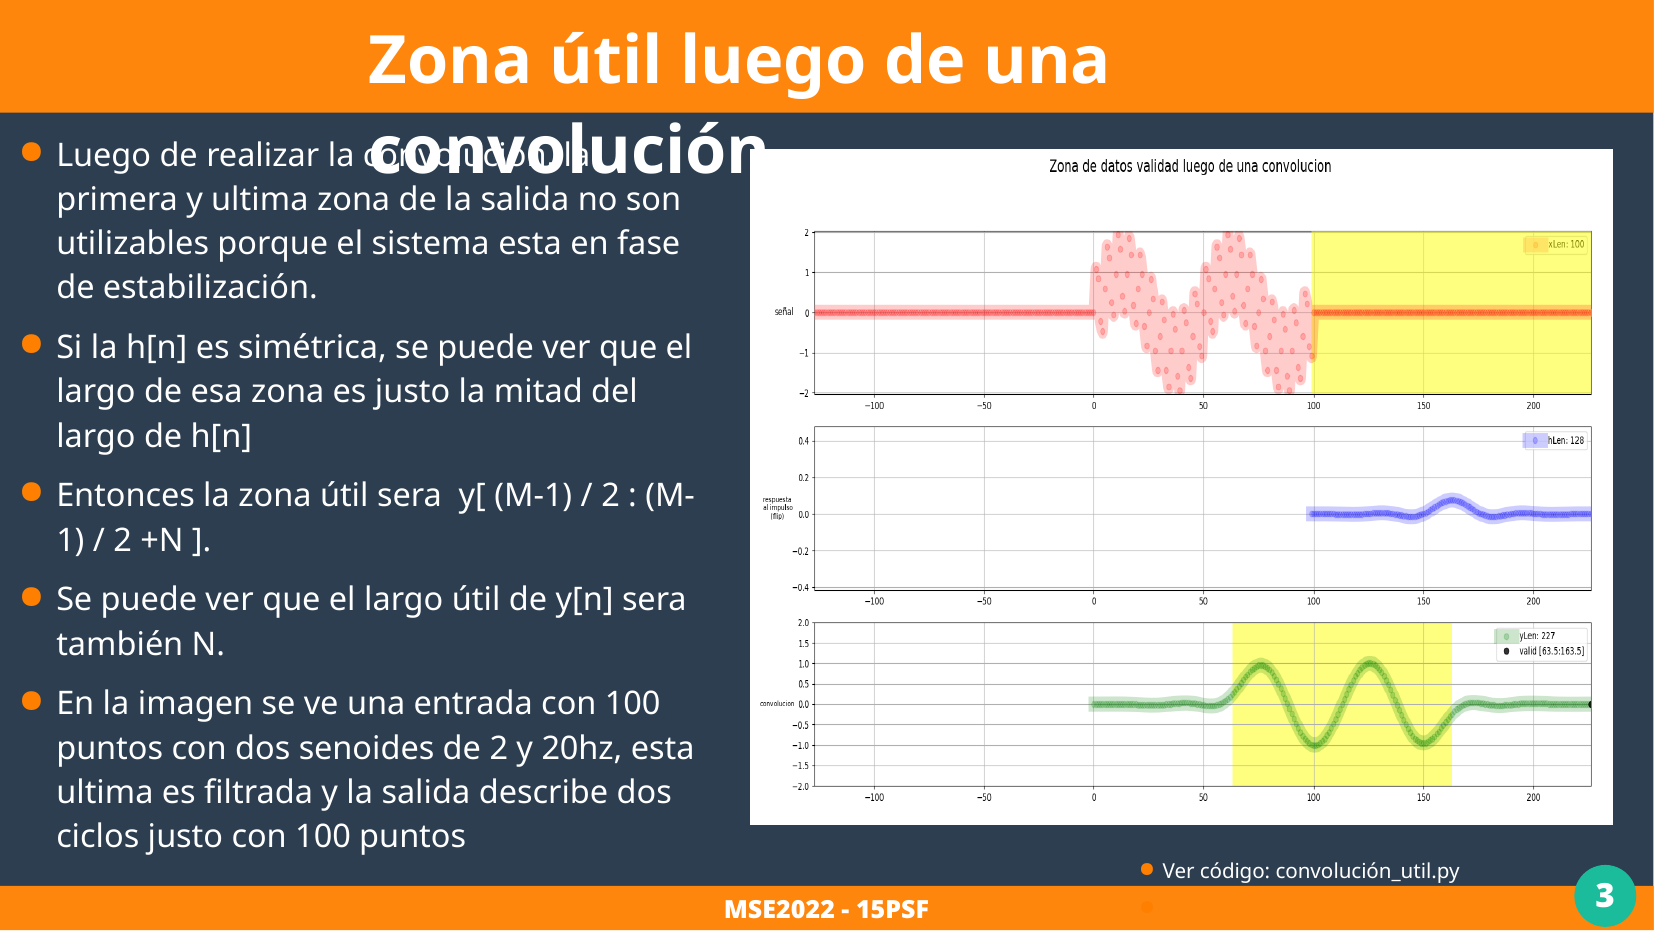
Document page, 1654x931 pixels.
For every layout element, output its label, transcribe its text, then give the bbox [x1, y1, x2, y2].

title Zona útil luego de una convolución [368, 11, 1457, 120]
list Luego de realizar la convolución, la primera y ultima zona de la salida no son utilizables porque el sistema esta en fase de estabilización. Si la h[n] es simétrica, se puede ver que el largo de esa zona es justo la mitad del largo de h[n] Entonces la zona útil sera y[ (M-1) / 2 : (M-1) / 2 +N ]. Se puede ver que el largo útil de y[n] sera también N. En la imagen se ve una entrada con 100 puntos con dos senoides de 2 y 20hz, esta ultima es filtrada y la salida describe dos ciclos justo con 100 puntos [5, 131, 713, 863]
list Ver código: convolución_util.py [1130, 856, 1485, 902]
picture [750, 149, 1613, 826]
